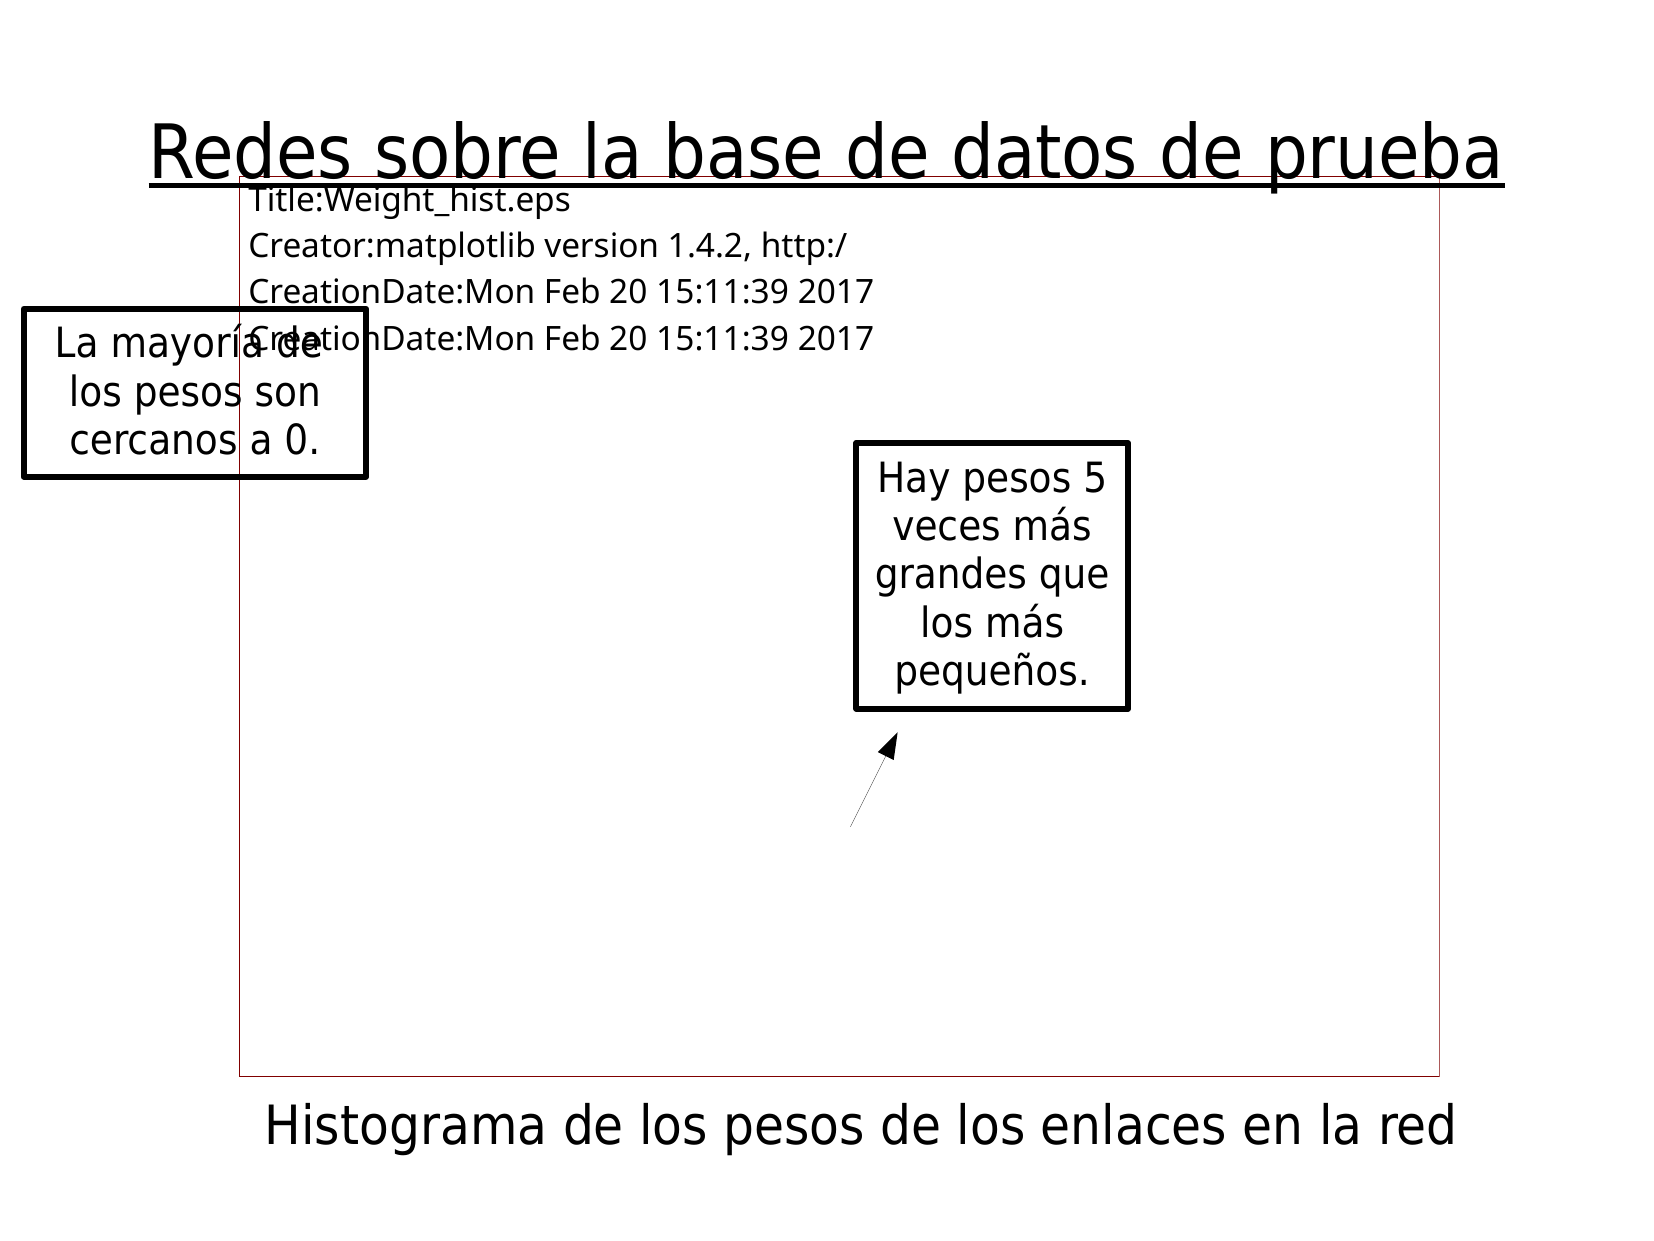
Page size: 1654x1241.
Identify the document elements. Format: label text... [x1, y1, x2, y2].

title Redes sobre la base de datos de prueba [82, 49, 1571, 257]
text_box Hay pesos 5 veces más grandes que los más pequeños. [856, 442, 1128, 709]
text_box Histograma de los pesos de los enlaces en la red [94, 1086, 1630, 1165]
text_box La mayoría de los pesos son cercanos a 0. [23, 308, 367, 477]
picture [237, 257, 1440, 1077]
